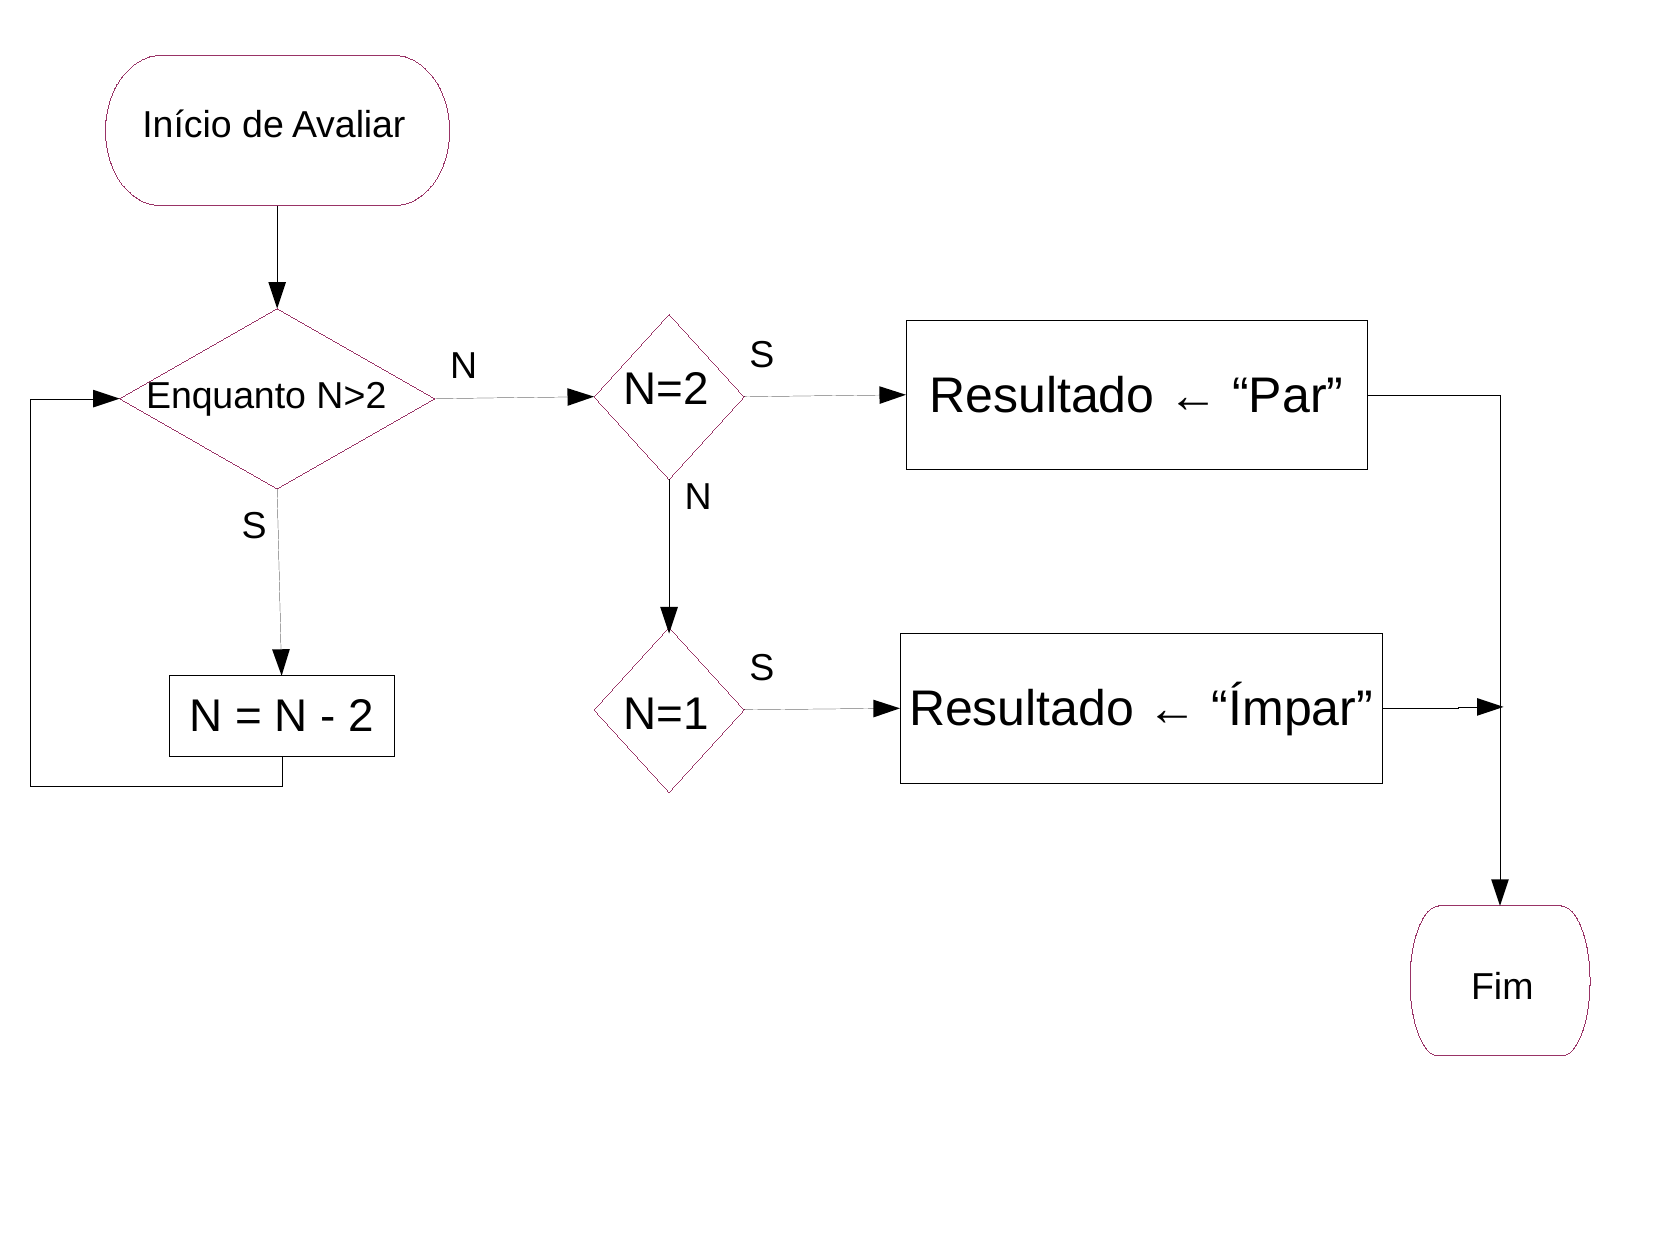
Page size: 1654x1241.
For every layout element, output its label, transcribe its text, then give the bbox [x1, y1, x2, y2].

text_box S [241, 504, 267, 547]
text_box N=2 [623, 363, 739, 415]
text_box N=1 [623, 687, 710, 740]
text_box N [684, 475, 712, 518]
text_box S [749, 646, 775, 689]
text_box S [749, 333, 775, 376]
text_box N [450, 344, 507, 387]
text_box Início de Avaliar [142, 103, 406, 146]
text_box N = N - 2 [169, 675, 395, 757]
text_box Resultado ← “Ímpar” [900, 633, 1383, 784]
text_box Resultado ← “Par” [906, 320, 1368, 470]
text_box Fim [1470, 965, 1534, 1008]
text_box Enquanto N>2 [145, 374, 397, 417]
